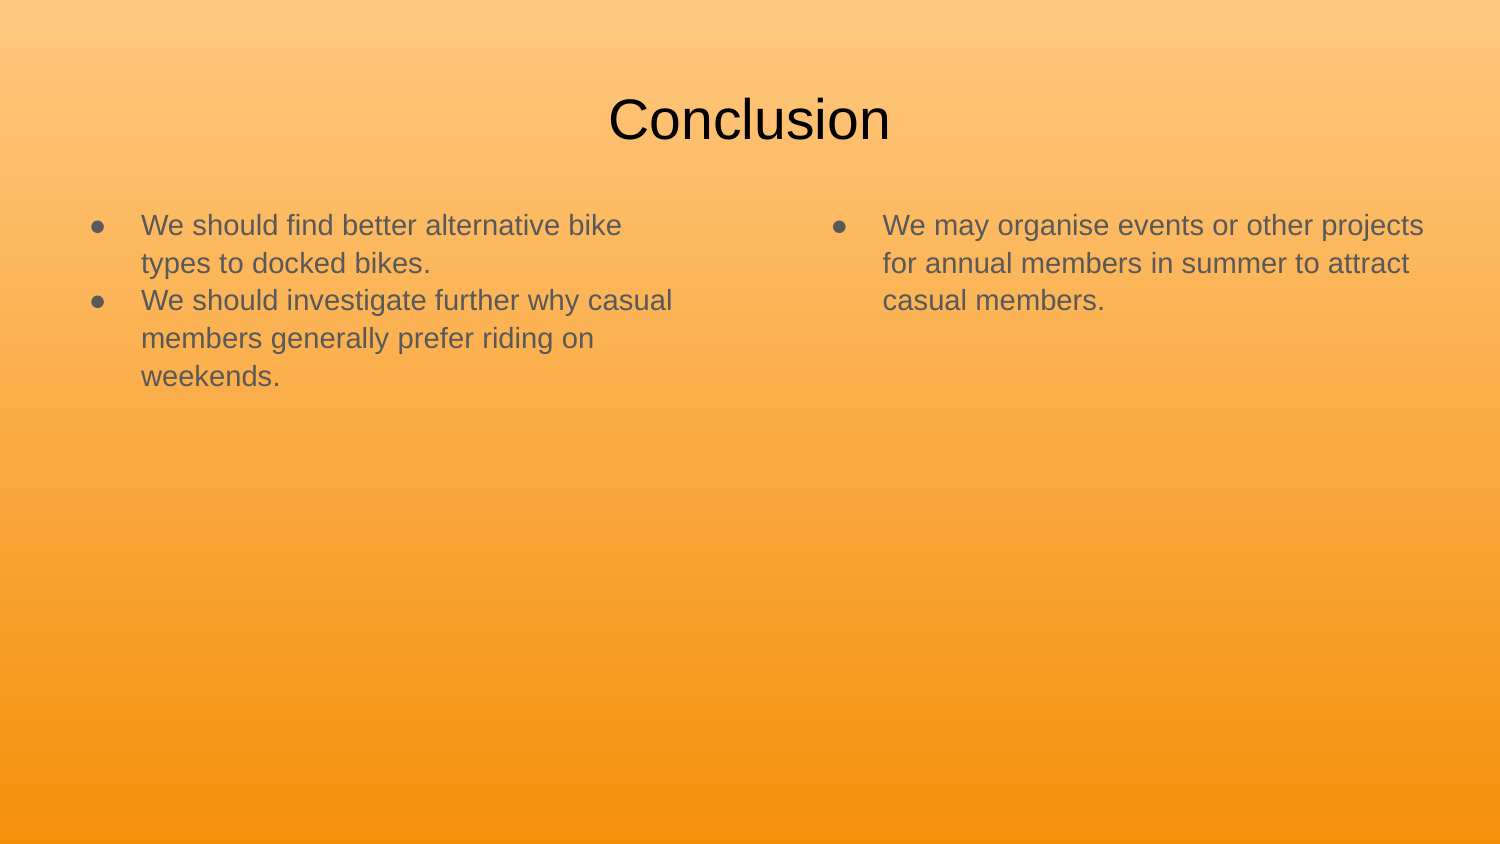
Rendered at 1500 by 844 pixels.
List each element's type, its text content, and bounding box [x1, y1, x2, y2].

title Conclusion [51, 72, 1449, 167]
list We may organise events or other projects for annual members in summer to attract casual members. [792, 189, 1449, 750]
list We should find better alternative bike types to docked bikes. We should investigate further why casual members generally prefer riding on weekends. [51, 189, 708, 750]
